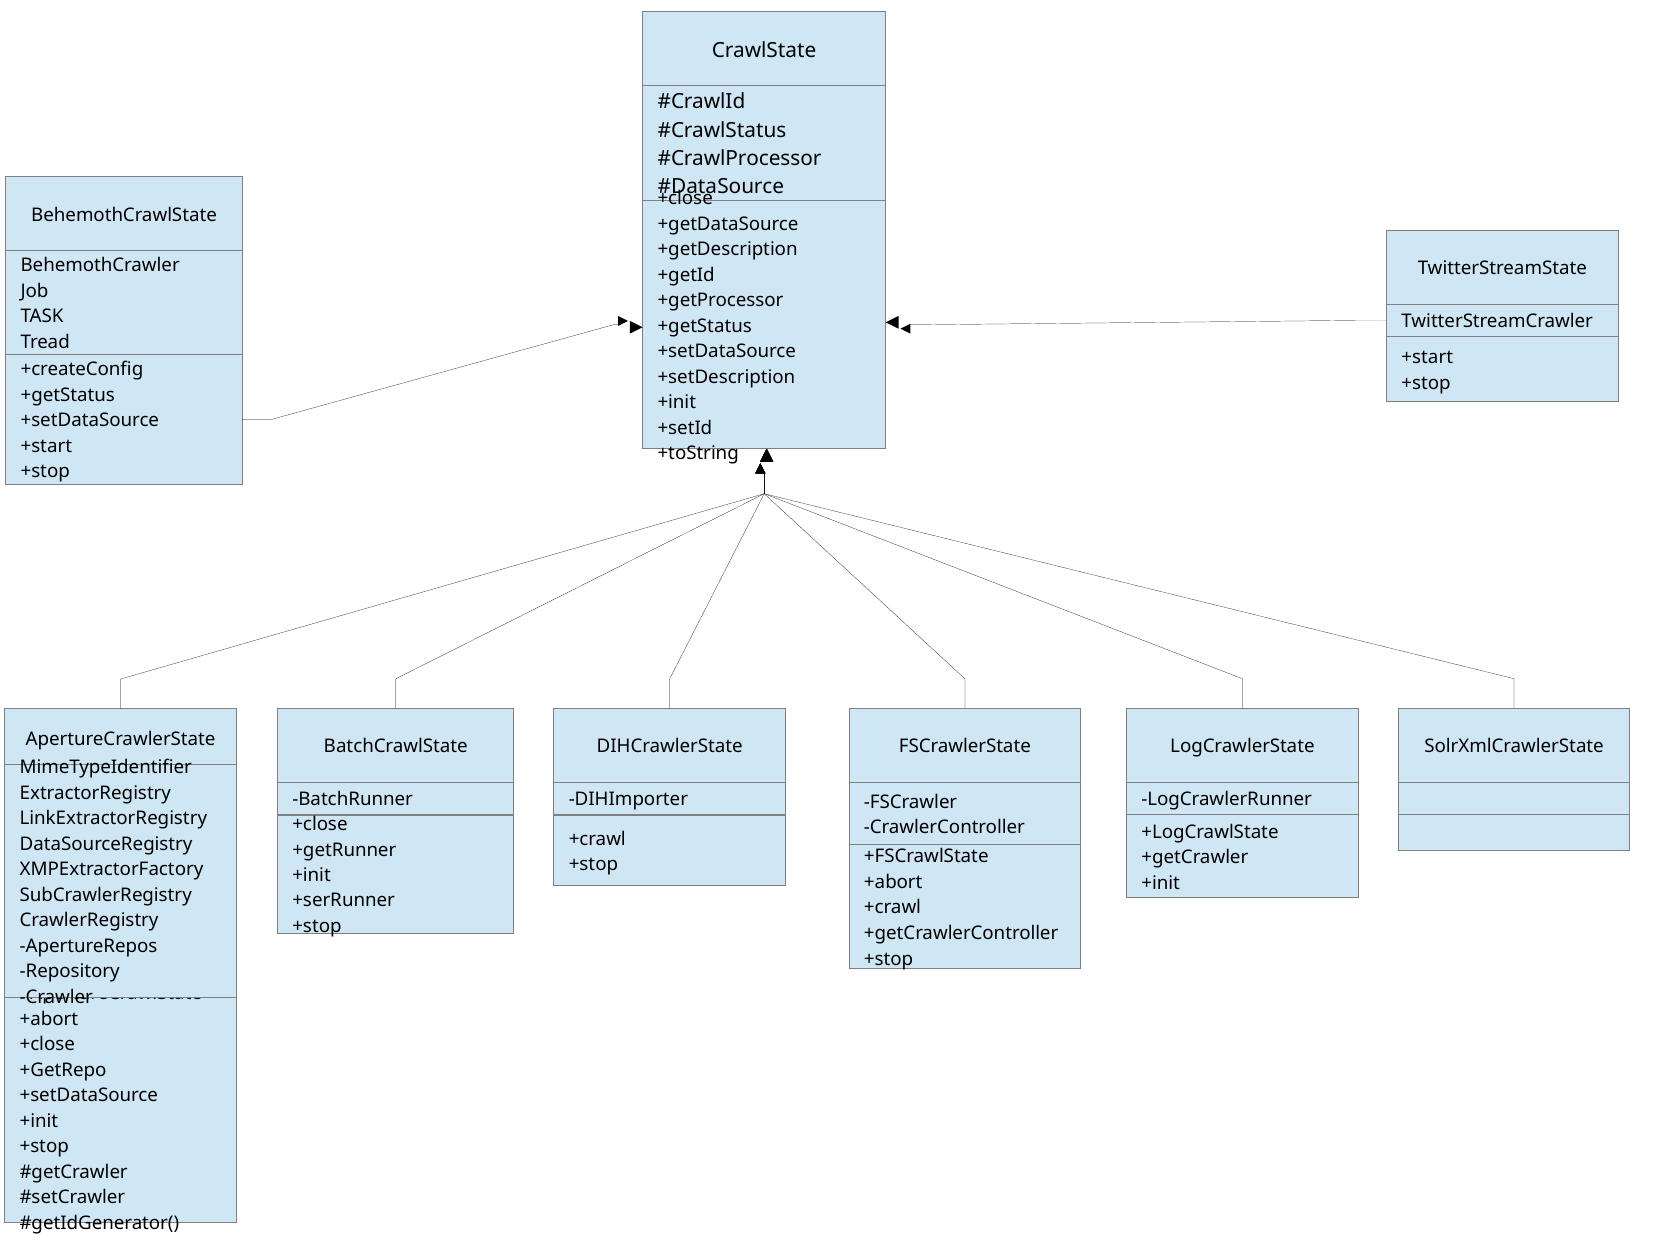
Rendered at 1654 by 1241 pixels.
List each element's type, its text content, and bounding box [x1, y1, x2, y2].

text_box +ApertureCrawlState +abort +close +GetRepo +setDataSource +init +stop #getCrawler #setCrawler #getIdGenerator() [4, 998, 237, 1223]
text_box +crawl +stop [553, 815, 786, 886]
text_box MimeTypeIdentifier ExtractorRegistry LinkExtractorRegistry DataSourceRegistry XMPExtractorFactory SubCrawlerRegistry CrawlerRegistry -ApertureRepos -Repository -Crawler [4, 764, 237, 998]
text_box DIHCrawlerState [553, 708, 786, 782]
text_box -DIHImporter [553, 782, 786, 815]
text_box +start +stop [1386, 337, 1619, 402]
text_box SolrXmlCrawlerState [1398, 708, 1630, 782]
text_box BatchCrawlState [277, 708, 514, 782]
text_box +LogCrawlState +getCrawler +init [1126, 815, 1359, 898]
text_box #CrawlId #CrawlStatus #CrawlProcessor #DataSource [642, 86, 886, 200]
text_box -FSCrawler -CrawlerController [849, 782, 1081, 845]
text_box -LogCrawlerRunner [1126, 782, 1359, 815]
text_box LogCrawlerState [1126, 708, 1359, 782]
text_box ApertureCrawlerState [4, 708, 237, 764]
text_box BehemothCrawlState [5, 176, 243, 250]
text_box +close +getRunner +init +serRunner +stop [277, 815, 514, 934]
text_box BehemothCrawler Job TASK Tread [5, 250, 243, 355]
text_box TwitterStreamState [1386, 230, 1619, 304]
text_box TwitterStreamCrawler [1386, 304, 1619, 337]
text_box CrawlState [642, 11, 886, 86]
text_box +FSCrawlState +abort +crawl +getCrawlerController +stop [849, 845, 1081, 969]
text_box +close +getDataSource +getDescription +getId +getProcessor +getStatus +setDataSource +setDescription +init +setId +toString [642, 200, 886, 449]
text_box [1398, 782, 1630, 851]
text_box +createConfig +getStatus +setDataSource +start +stop [5, 355, 243, 485]
text_box -BatchRunner [277, 782, 514, 815]
text_box FSCrawlerState [849, 708, 1081, 782]
